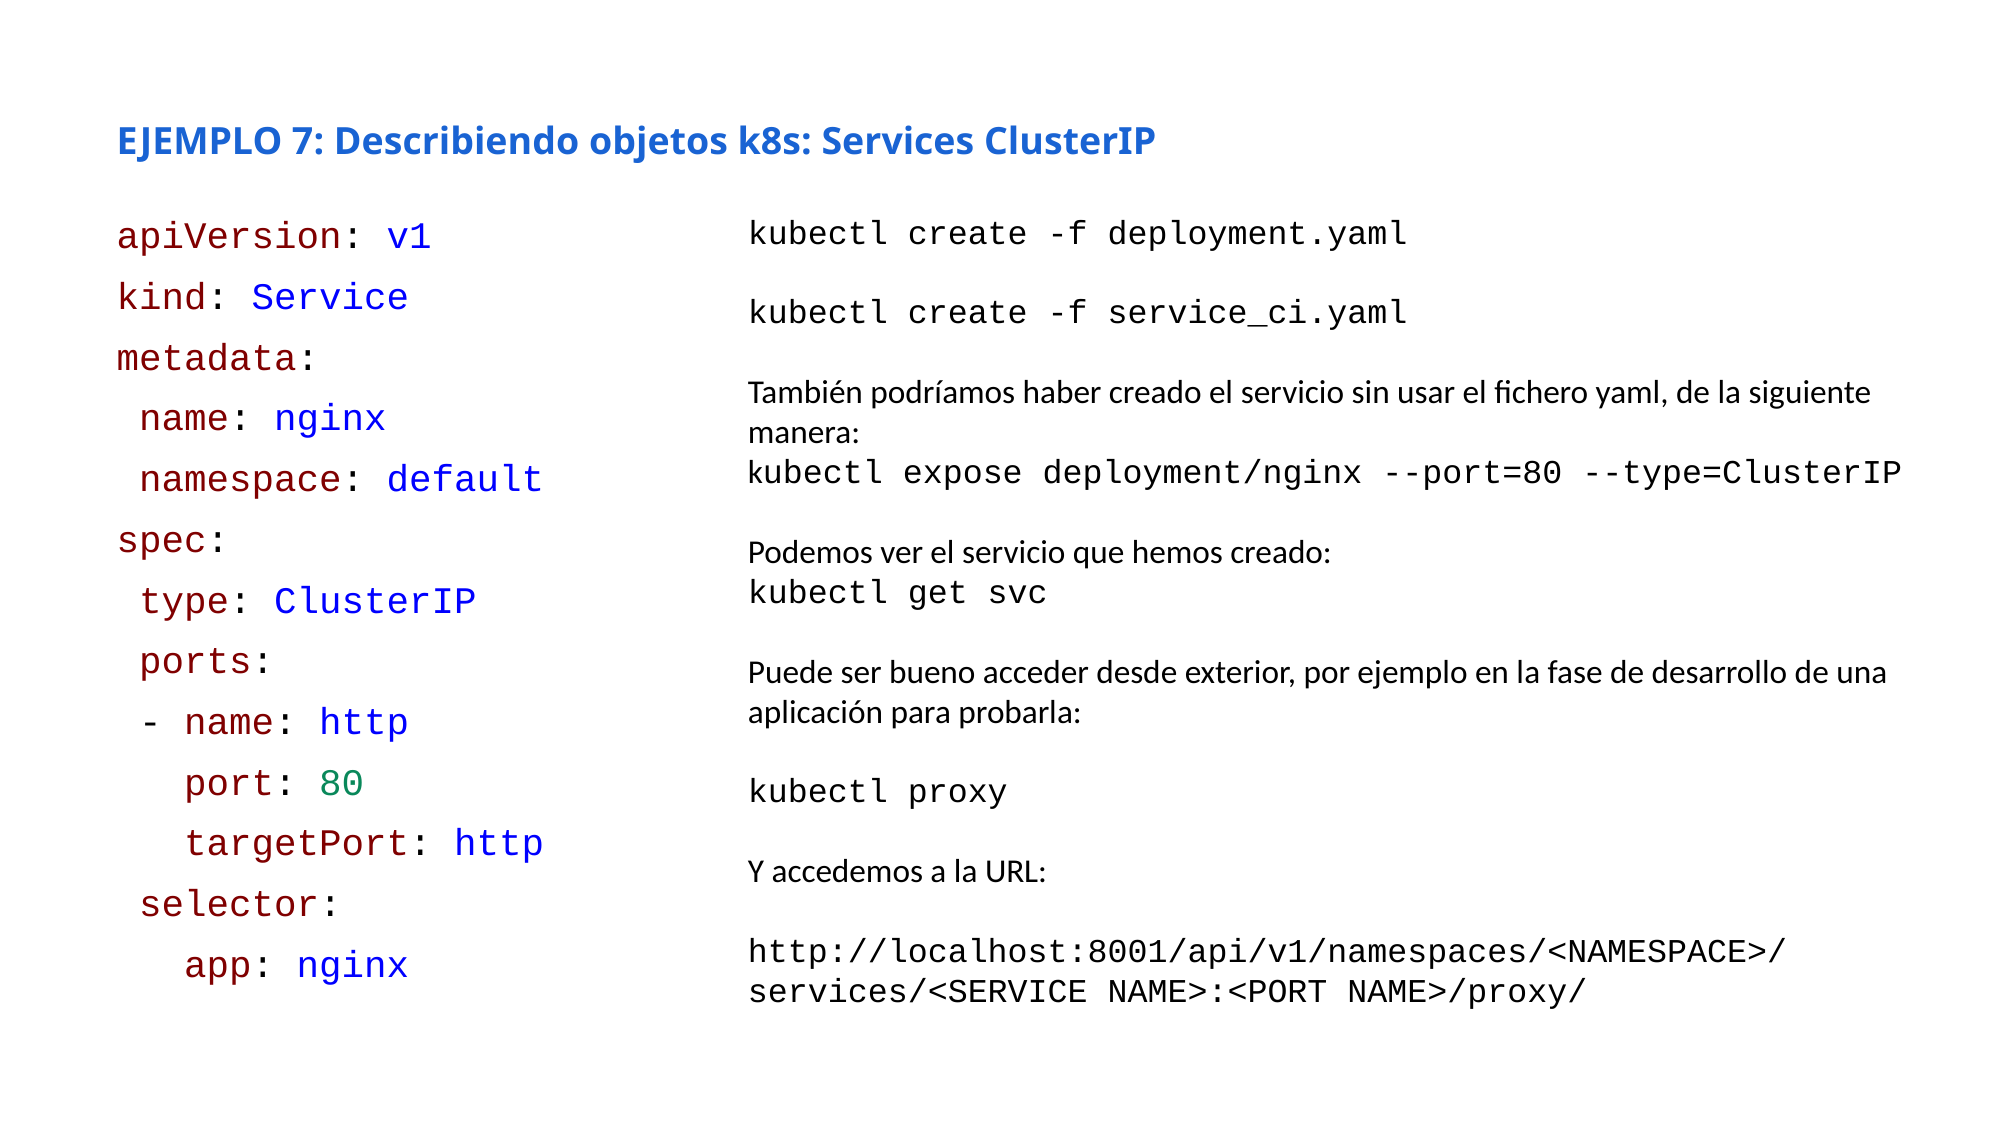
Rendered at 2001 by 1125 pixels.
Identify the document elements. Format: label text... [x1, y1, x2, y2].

text_box apiVersion: v1 kind: Service metadata: name: nginx namespace: default spec: type: ClusterIP ports: - name: http port: 80 targetPort: http selector: app: nginx [101, 188, 1977, 360]
text_box kubectl create -f deployment.yaml kubectl create -f service_ci.yaml También podríamos haber creado el servicio sin usar el fichero yaml, de la siguiente manera: kubectl expose deployment/nginx --port=80 --type=ClusterIP Podemos ver el servicio que hemos creado: kubectl get svc Puede ser bueno acceder desde exterior, por ejemplo en la fase de desarrollo de una aplicación para probarla: kubectl proxy Y accedemos a la URL: http://localhost:8001/api/v1/namespaces/<NAMESPACE>/services/<SERVICE NAME>:<PORT NAME>/proxy/ [732, 195, 1927, 850]
text_box EJEMPLO 7: Describiendo objetos k8s: Services ClusterIP [101, 110, 1347, 170]
